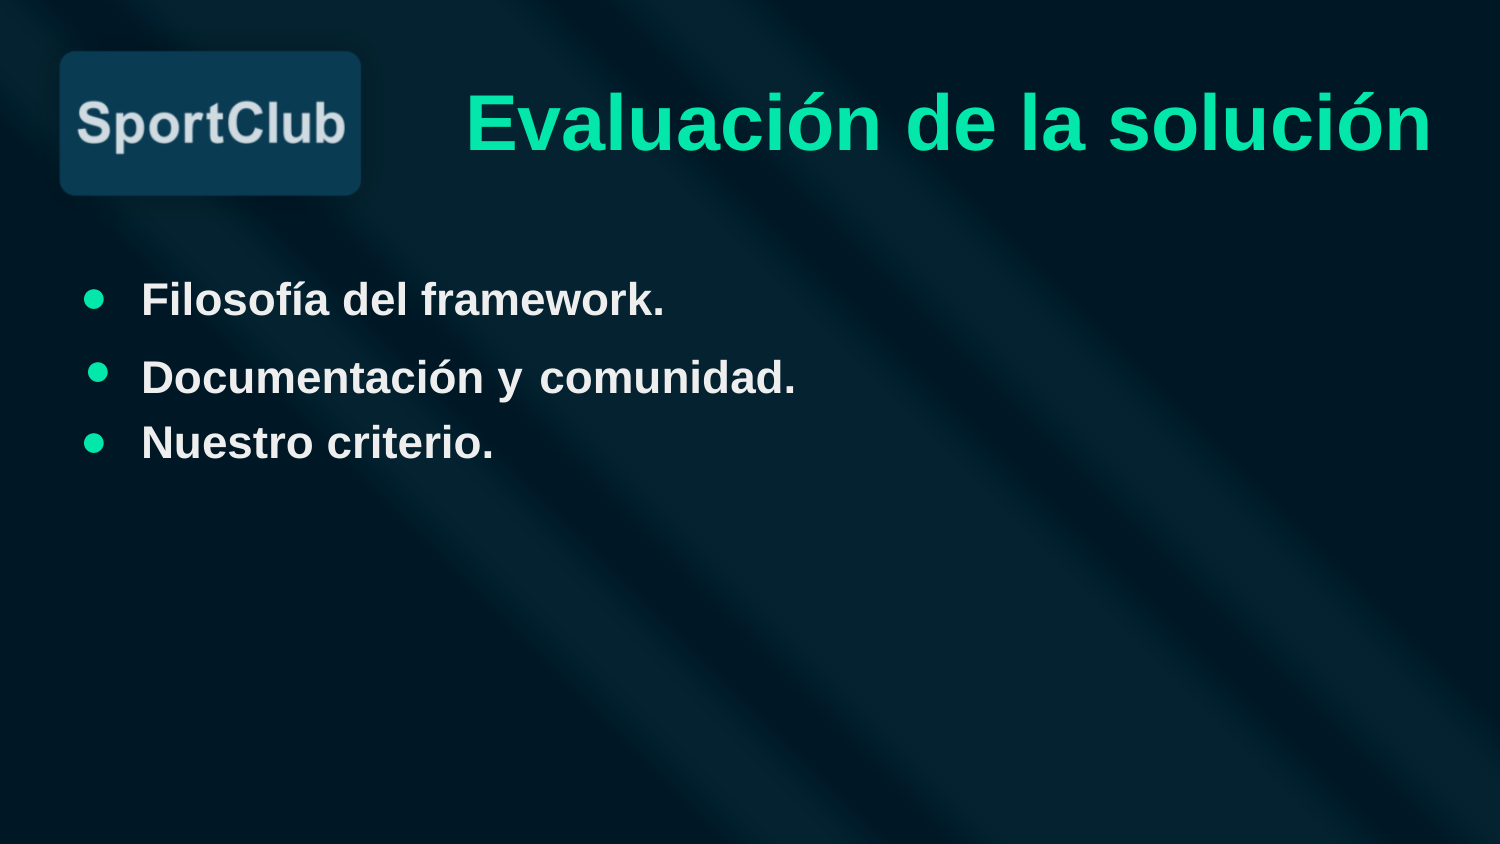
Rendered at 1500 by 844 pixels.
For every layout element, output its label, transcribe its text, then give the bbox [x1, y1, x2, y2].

list Filosofía del framework. Documentación y comunidad. Nuestro criterio. [51, 246, 1449, 778]
picture [0, 0, 1500, 844]
title Evaluación de la solución [405, 54, 1449, 184]
